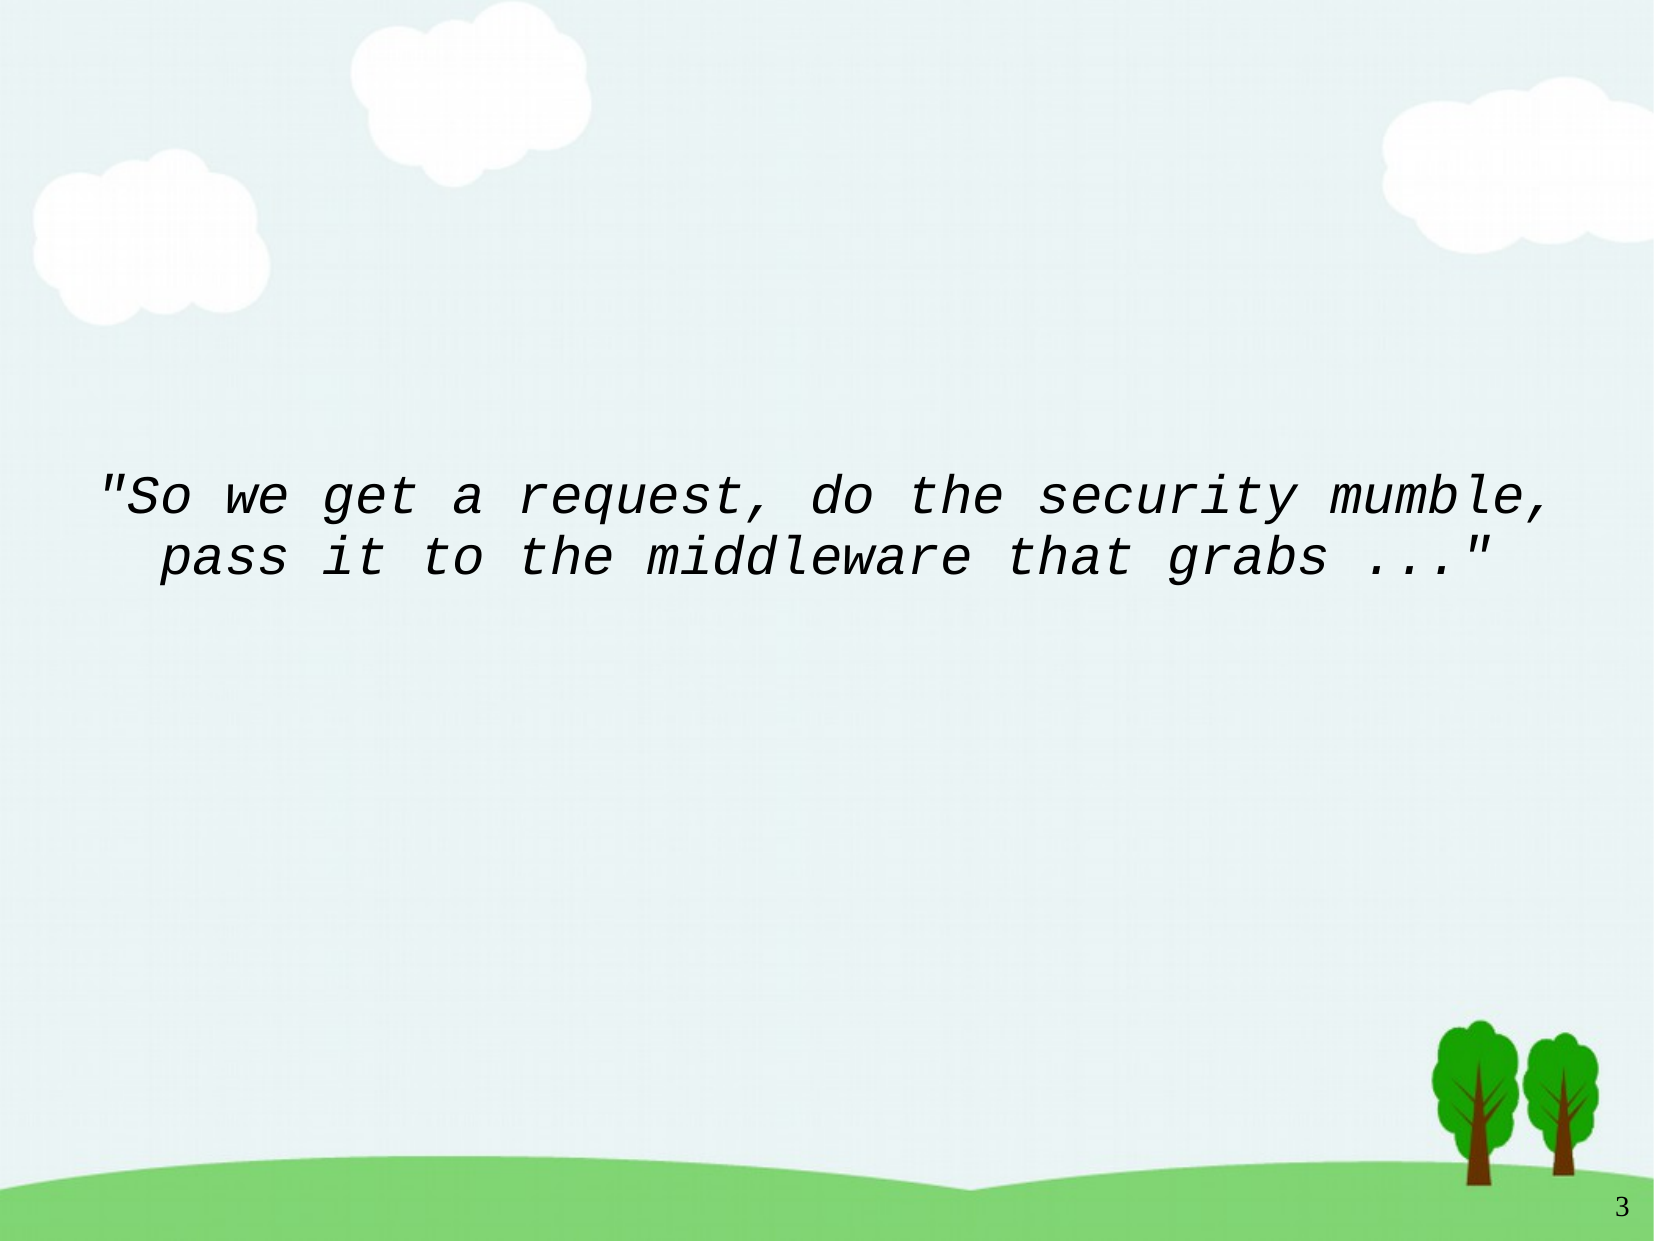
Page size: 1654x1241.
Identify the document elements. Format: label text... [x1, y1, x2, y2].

subtitle "So we get a request, do the security mumble, pass it to the middleware that grabs ..." [82, 49, 1571, 1010]
picture [0, 0, 1654, 1241]
